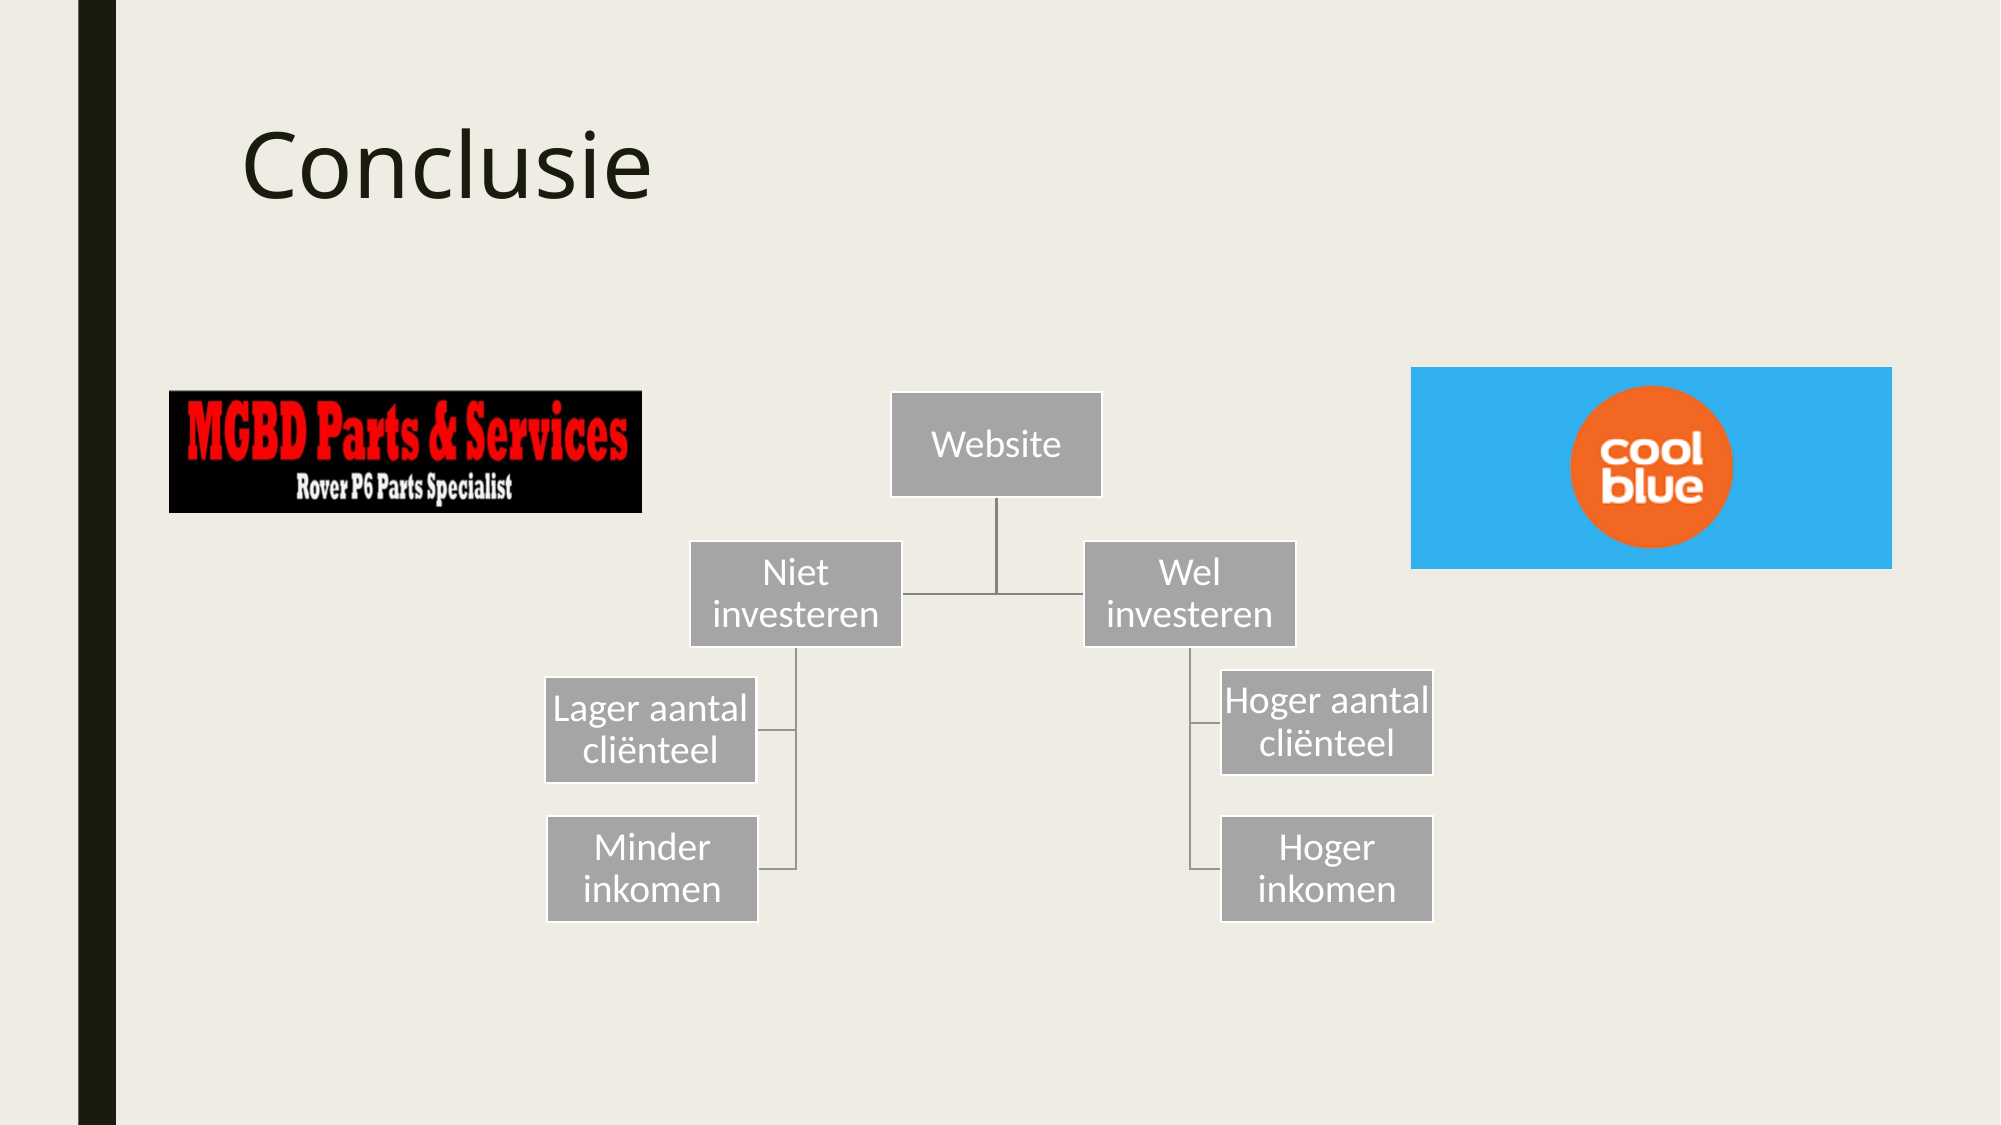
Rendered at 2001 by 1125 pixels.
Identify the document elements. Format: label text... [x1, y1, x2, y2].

text_box Wel investeren [1083, 540, 1296, 647]
text_box Lager aantal cliënteel [544, 676, 757, 783]
text_box Hoger inkomen [1221, 815, 1434, 922]
text_box Website [890, 391, 1103, 498]
text_box Niet investeren [690, 540, 902, 647]
text_box Hoger aantal cliënteel [1221, 669, 1434, 776]
title Conclusie [225, 112, 1801, 357]
picture [169, 390, 642, 513]
picture [1410, 367, 1893, 569]
text_box Minder inkomen [546, 815, 759, 922]
